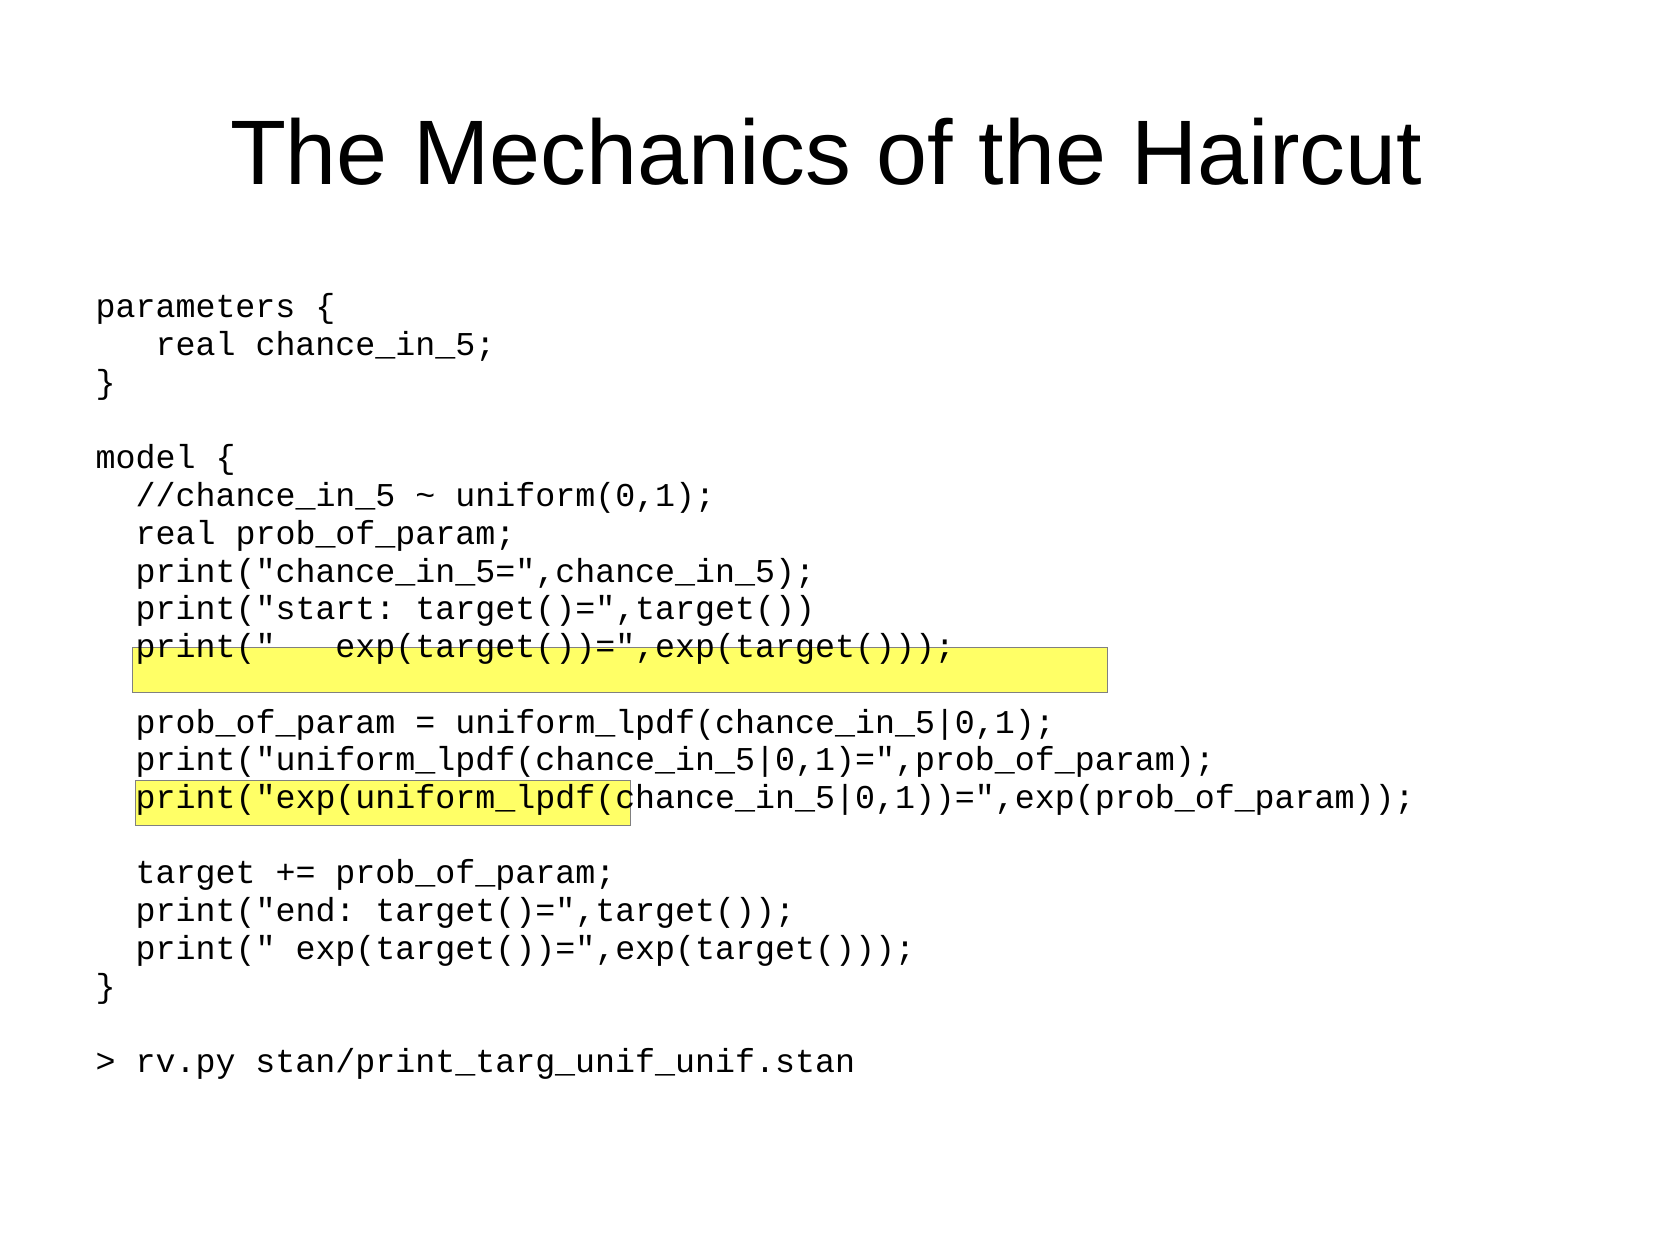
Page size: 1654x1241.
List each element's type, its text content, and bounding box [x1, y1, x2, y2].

title The Mechanics of the Haircut [82, 49, 1571, 257]
list parameters { real chance_in_5; } model { //chance_in_5 ~ uniform(0,1); real prob_of_param; print("chance_in_5=",chance_in_5); print("start: target()=",target()) print(" exp(target())=",exp(target())); prob_of_param = uniform_lpdf(chance_in_5|0,1); print("uniform_lpdf(chance_in_5|0,1)=",prob_of_param); print("exp(uniform_lpdf(chance_in_5|0,1))=",exp(prob_of_param)); target += prob_of_param; print("end: target()=",target()); print(" exp(target())=",exp(target())); } > rv.py stan/print_targ_unif_unif.stan [95, 290, 1584, 1109]
